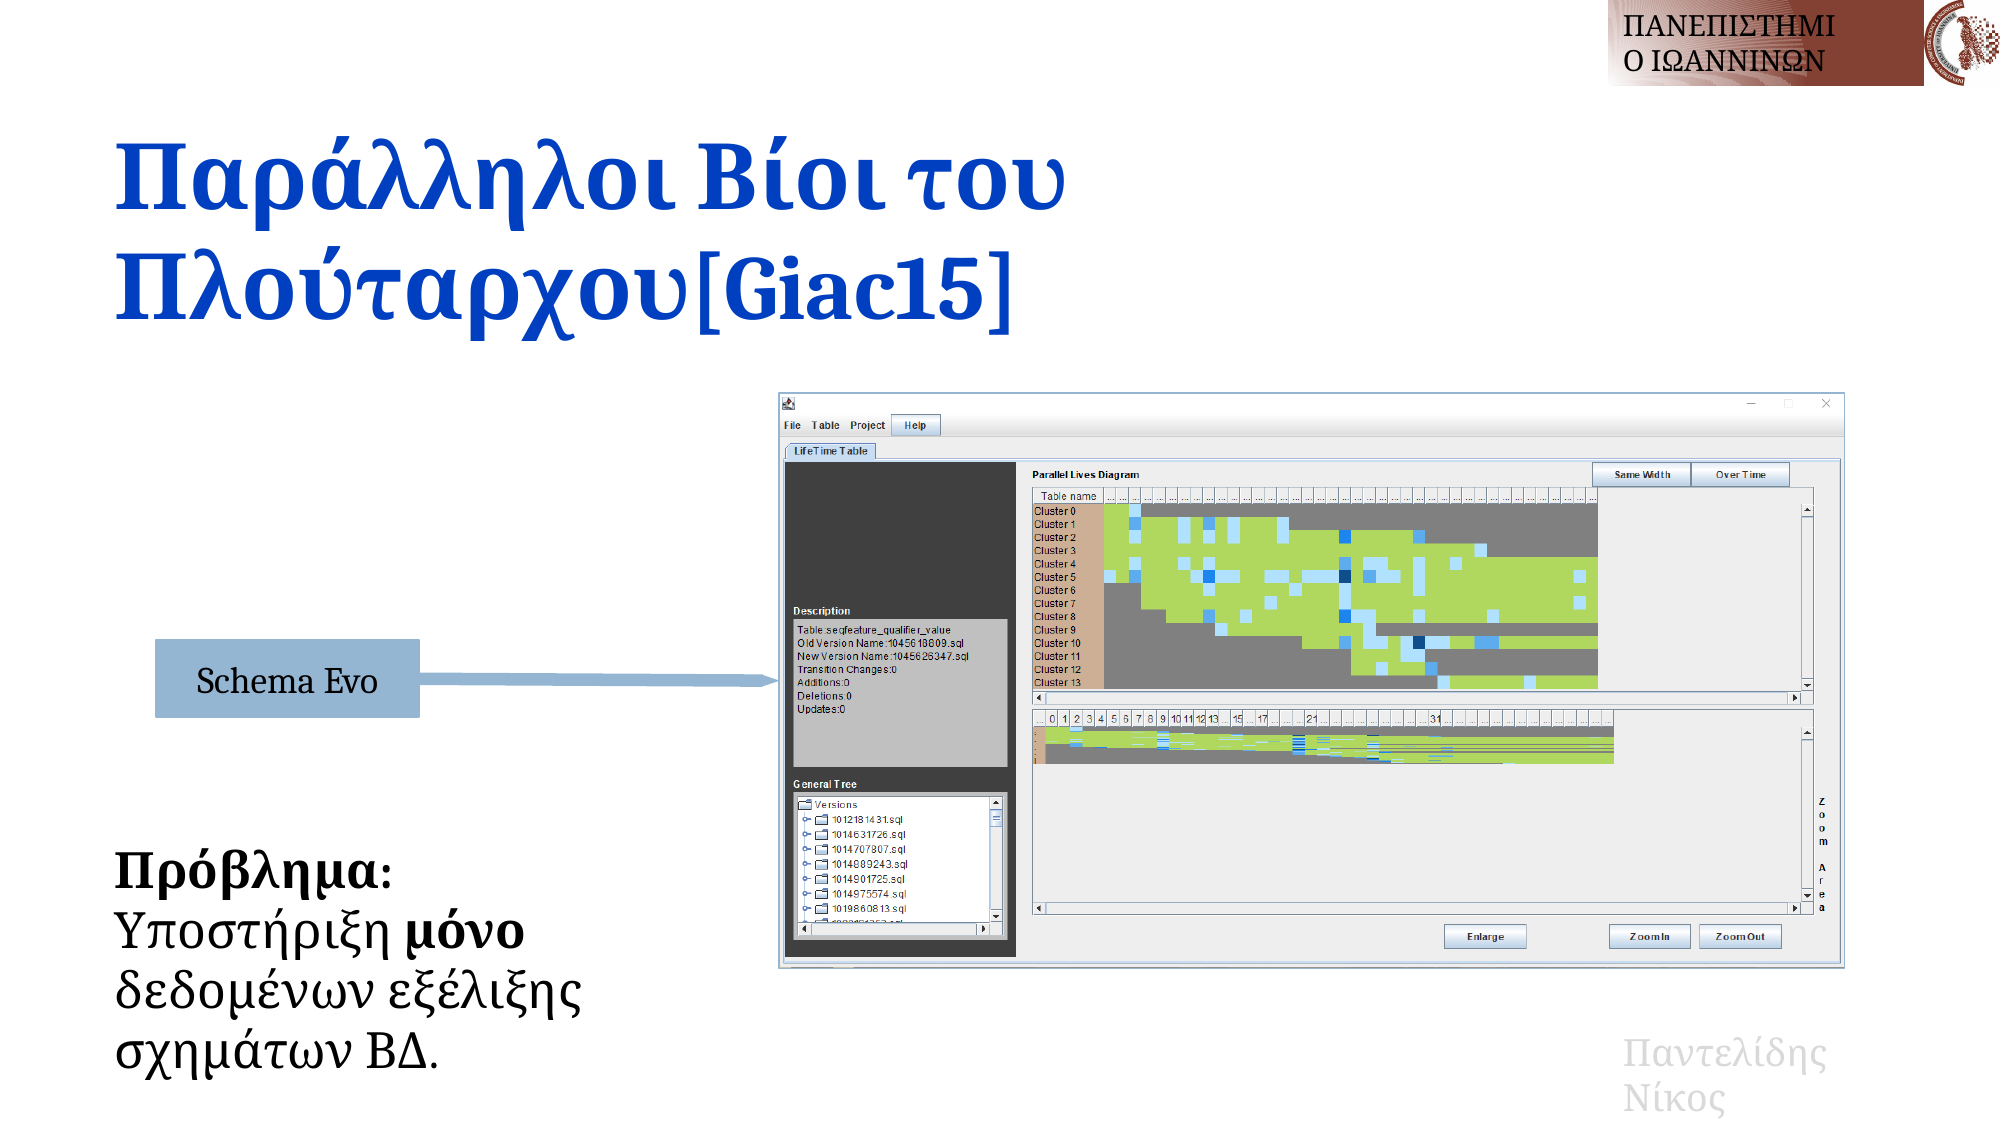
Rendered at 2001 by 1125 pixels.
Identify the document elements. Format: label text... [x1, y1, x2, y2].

picture [779, 393, 1844, 968]
text_box [156, 640, 419, 717]
text_box Πρόβλημα: Υποστήριξη μόνο δεδομένων εξέλιξης σχημάτων ΒΔ. [99, 831, 780, 1089]
text_box Παράλληλοι Βίοι του Πλούταρχου[Giac15] [99, 110, 1514, 348]
text_box Schema Evo [175, 647, 400, 710]
